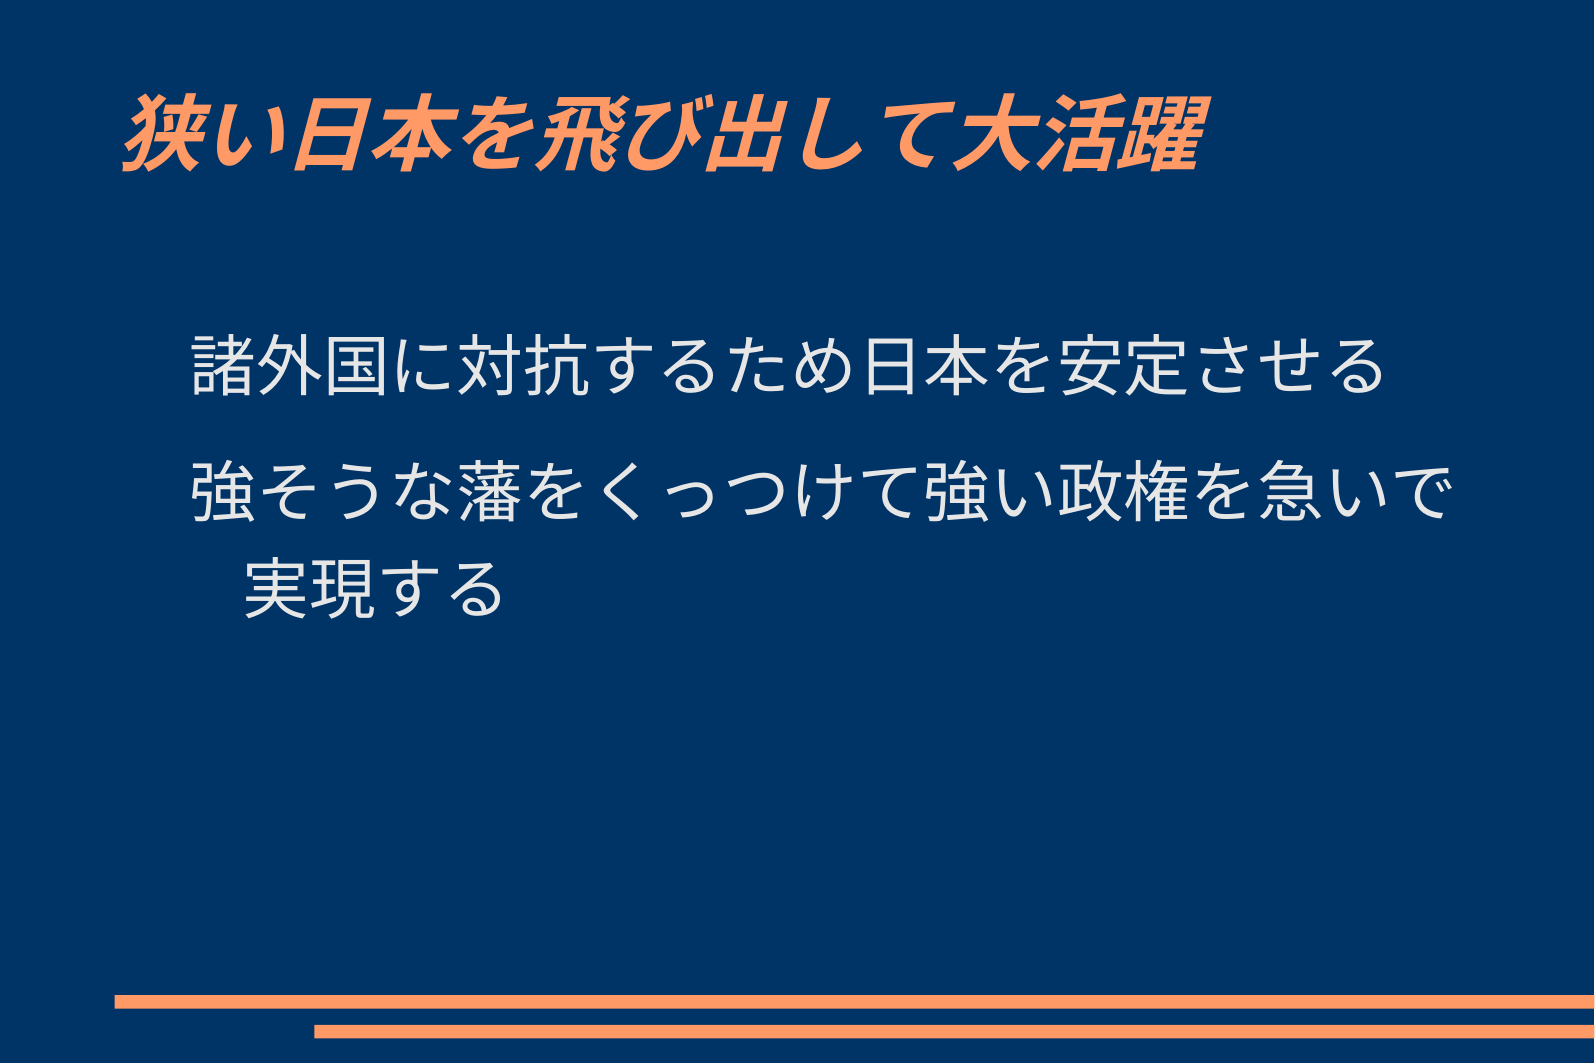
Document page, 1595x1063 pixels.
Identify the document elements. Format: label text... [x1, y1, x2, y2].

list 諸外国に対抗するため日本を安定させる 強そうな藩をくっつけて強い政権を急いで実現する [172, 312, 1514, 983]
title 狭い日本を飛び出して大活躍 [117, 39, 1479, 218]
